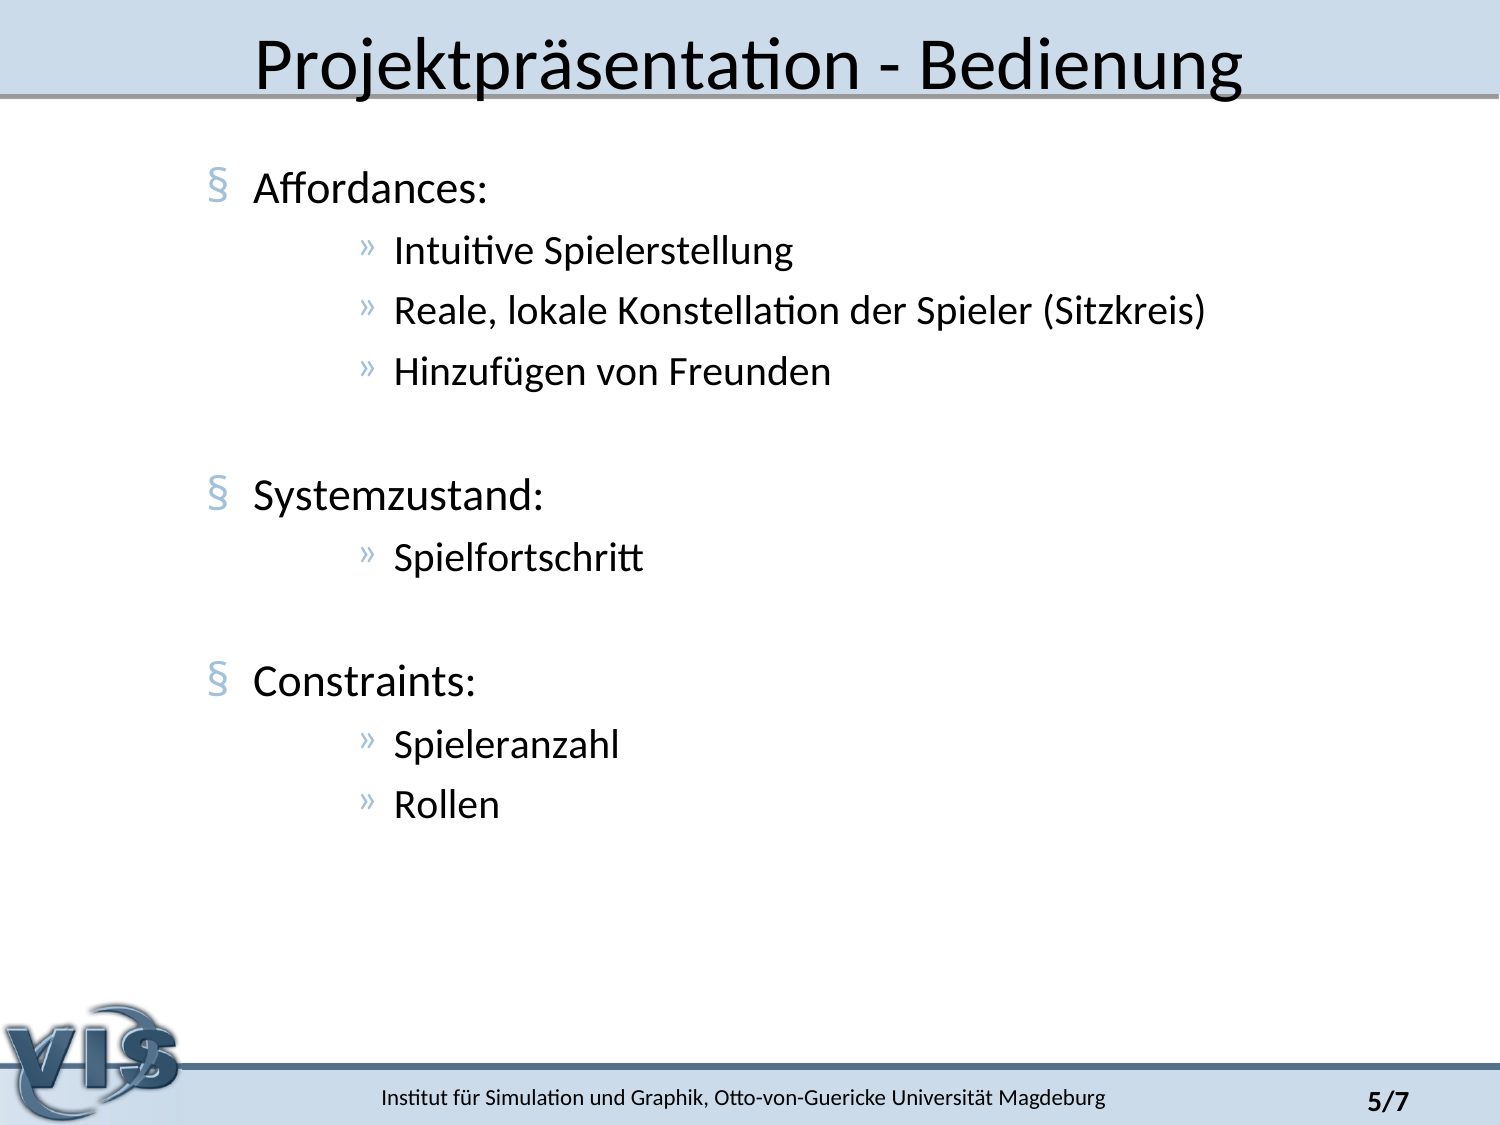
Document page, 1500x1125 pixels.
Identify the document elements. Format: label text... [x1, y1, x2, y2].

list Affordances: Intuitive Spielerstellung Reale, lokale Konstellation der Spieler (Sitzkreis) Hinzufügen von Freunden Systemzustand: Spielfortschritt Constraints: Spieleranzahl Rollen [41, 149, 1400, 966]
picture [0, 1000, 182, 1125]
title Projektpräsentation - Bedienung [0, 7, 1500, 83]
